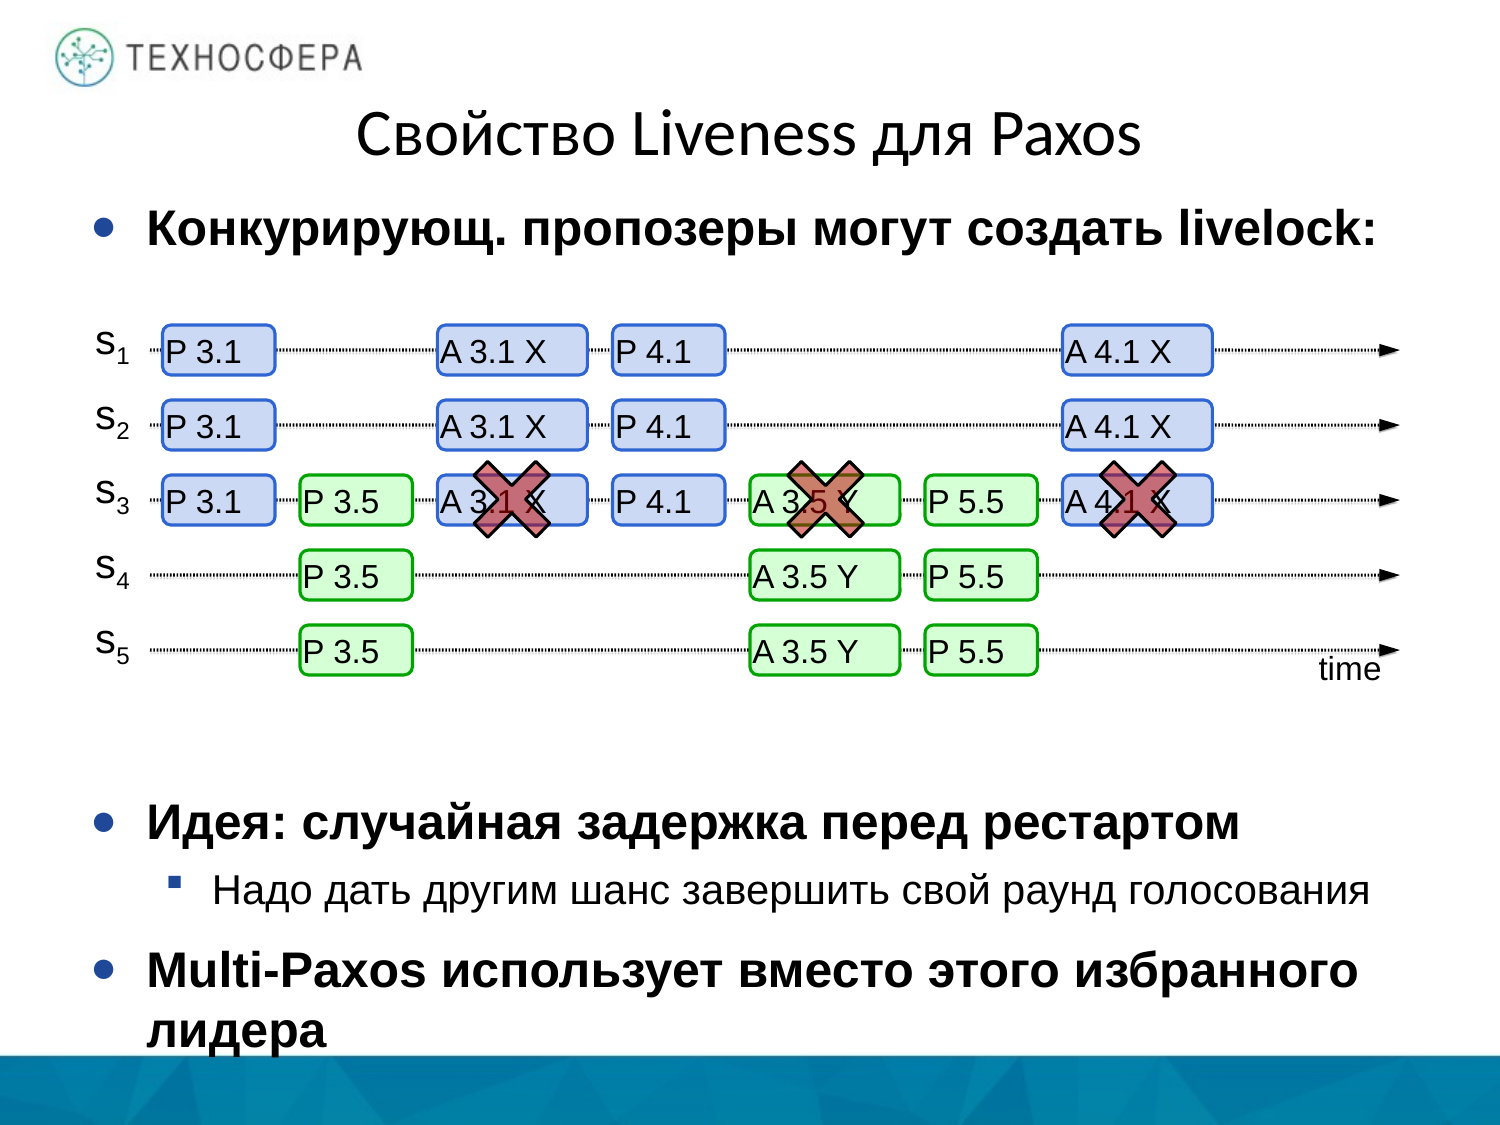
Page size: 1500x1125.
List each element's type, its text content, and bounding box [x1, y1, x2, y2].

text_box A 3.5 Y [749, 549, 900, 601]
text_box A 4.1 X [1062, 324, 1213, 376]
text_box P 3.5 [300, 474, 413, 526]
text_box s4 [74, 536, 150, 594]
text_box P 3.5 [300, 624, 413, 676]
list Конкурирующ. пропозеры могут создать livelock: Идея: случайная задержка перед рестартом Надо дать другим шанс завершить свой раунд голосования Multi-Paxos использует вместо этого избранного лидера [75, 233, 1425, 1013]
picture [0, 0, 1500, 1057]
text_box A 3.5 Y [749, 474, 811, 526]
text_box P 3.1 [162, 399, 276, 451]
text_box A 3.1 X [502, 474, 522, 484]
picture [214, 1047, 233, 1057]
text_box P 3.1 [162, 324, 276, 376]
text_box A 3.1 X [532, 474, 588, 525]
text_box P 4.1 [612, 474, 726, 526]
picture [219, 1025, 228, 1042]
text_box A 3.1 X [501, 514, 522, 525]
text_box A 4.1 X [1128, 514, 1149, 525]
text_box A 3.1 X [437, 474, 497, 526]
text_box A 3.5 Y [844, 474, 900, 525]
text_box [787, 461, 864, 538]
text_box P 3.5 [300, 549, 413, 601]
text_box A 3.1 X [437, 399, 588, 451]
text_box time [1299, 647, 1400, 688]
text_box P 4.1 [612, 399, 726, 451]
text_box P 3.1 [162, 474, 276, 526]
text_box s1 [74, 312, 150, 370]
text_box P 4.1 [612, 324, 726, 376]
text_box [1100, 461, 1177, 538]
text_box A 3.5 Y [815, 474, 836, 485]
text_box A 4.1 X [1128, 474, 1148, 484]
text_box A 4.1 X [1062, 474, 1123, 526]
title Свойство Liveness для Paxos [75, 45, 1426, 233]
text_box A 3.5 Y [815, 514, 836, 525]
text_box s3 [74, 461, 150, 519]
text_box P 5.5 [924, 624, 1038, 676]
text_box A 4.1 X [1062, 399, 1213, 451]
text_box P 5.5 [924, 474, 1038, 526]
text_box s5 [74, 611, 150, 669]
text_box P 5.5 [924, 549, 1038, 601]
text_box s2 [74, 387, 150, 445]
text_box [473, 461, 550, 538]
text_box A 4.1 X [1158, 474, 1213, 525]
text_box A 3.5 Y [749, 624, 900, 676]
text_box A 3.1 X [437, 324, 588, 376]
picture [278, 1025, 289, 1043]
